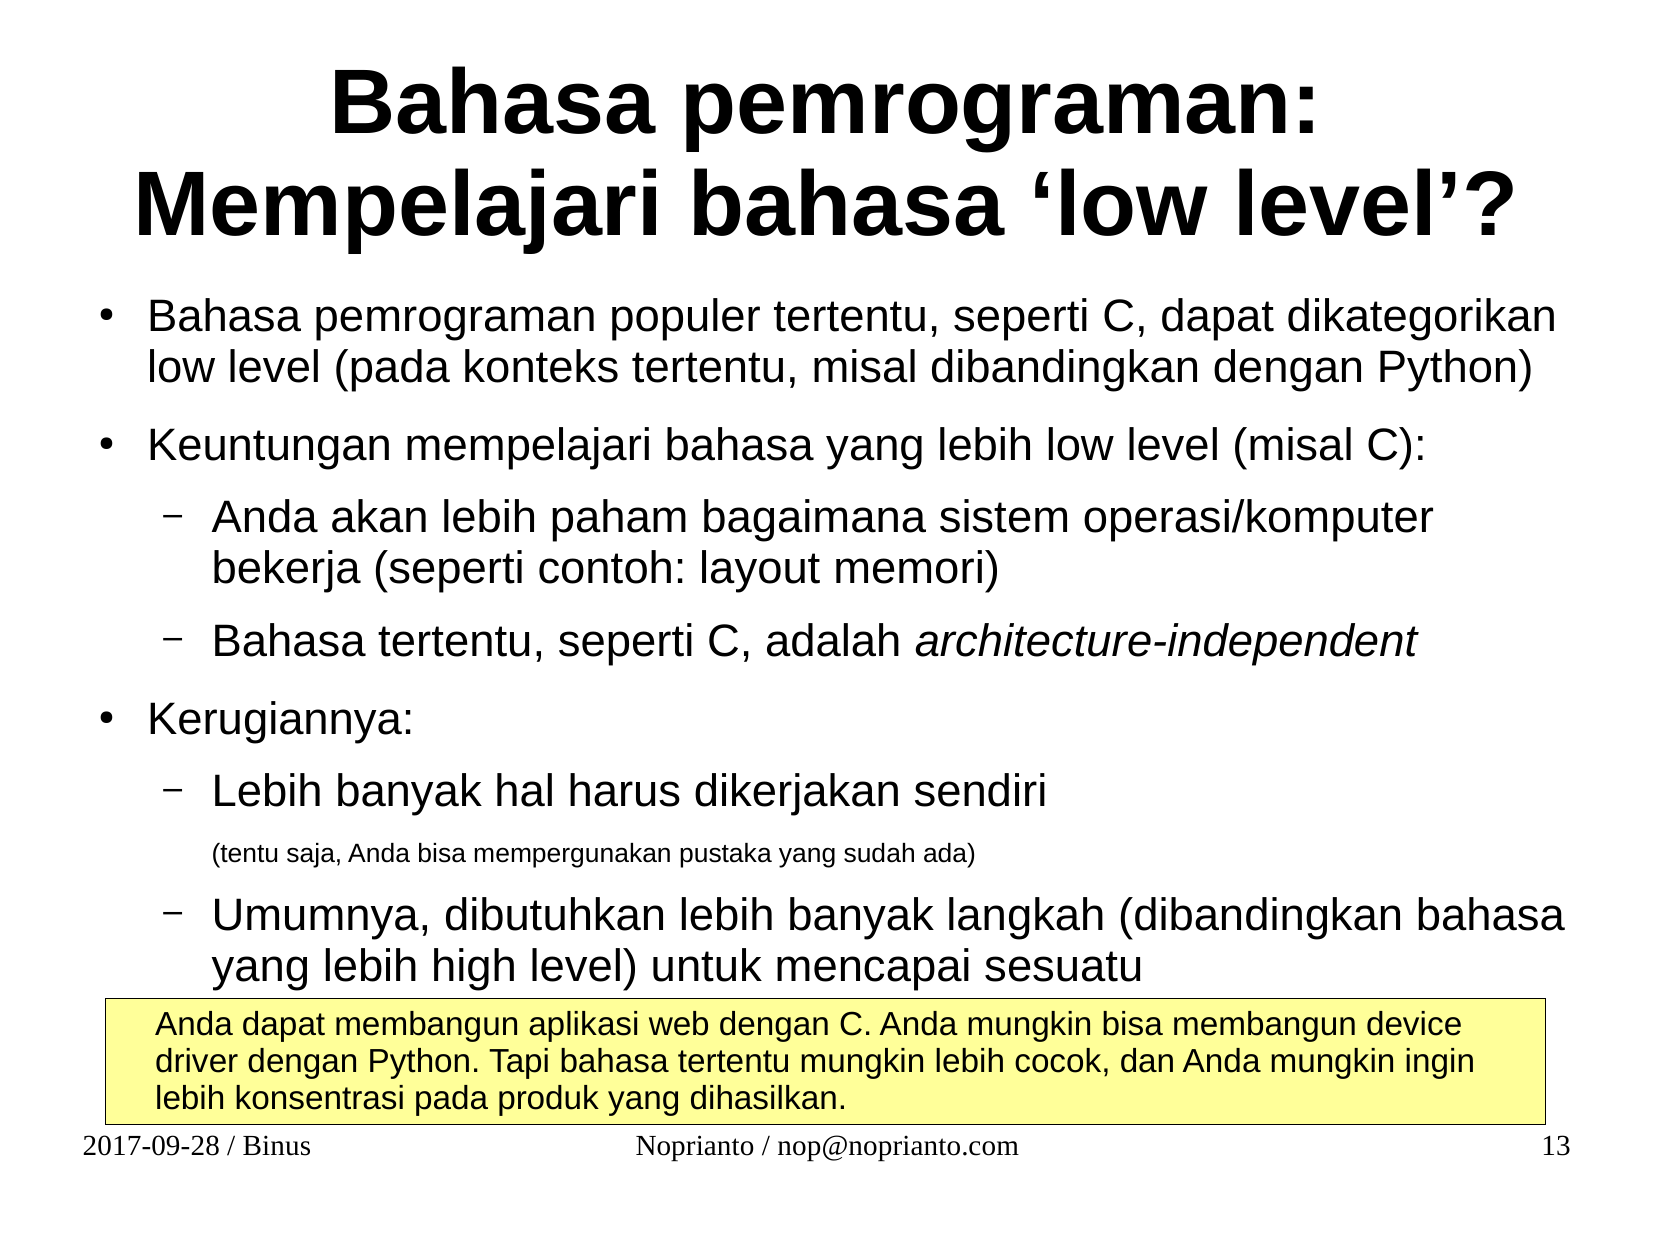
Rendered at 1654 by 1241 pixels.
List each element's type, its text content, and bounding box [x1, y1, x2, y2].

list Bahasa pemrograman populer tertentu, seperti C, dapat dikategorikan low level (pada konteks tertentu, misal dibandingkan dengan Python) Keuntungan mempelajari bahasa yang lebih low level (misal C): Anda akan lebih paham bagaimana sistem operasi/komputer bekerja (seperti contoh: layout memori) Bahasa tertentu, seperti C, adalah architecture-independent Kerugiannya: Lebih banyak hal harus dikerjakan sendiri (tentu saja, Anda bisa mempergunakan pustaka yang sudah ada) Umumnya, dibutuhkan lebih banyak langkah (dibandingkan bahasa yang lebih high level) untuk mencapai sesuatu [82, 290, 1571, 1010]
text_box Anda dapat membangun aplikasi web dengan C. Anda mungkin bisa membangun device driver dengan Python. Tapi bahasa tertentu mungkin lebih cocok, dan Anda mungkin ingin lebih konsentrasi pada produk yang dihasilkan. [105, 998, 1546, 1125]
title Bahasa pemrograman: Mempelajari bahasa ‘low level’? [82, 49, 1571, 257]
